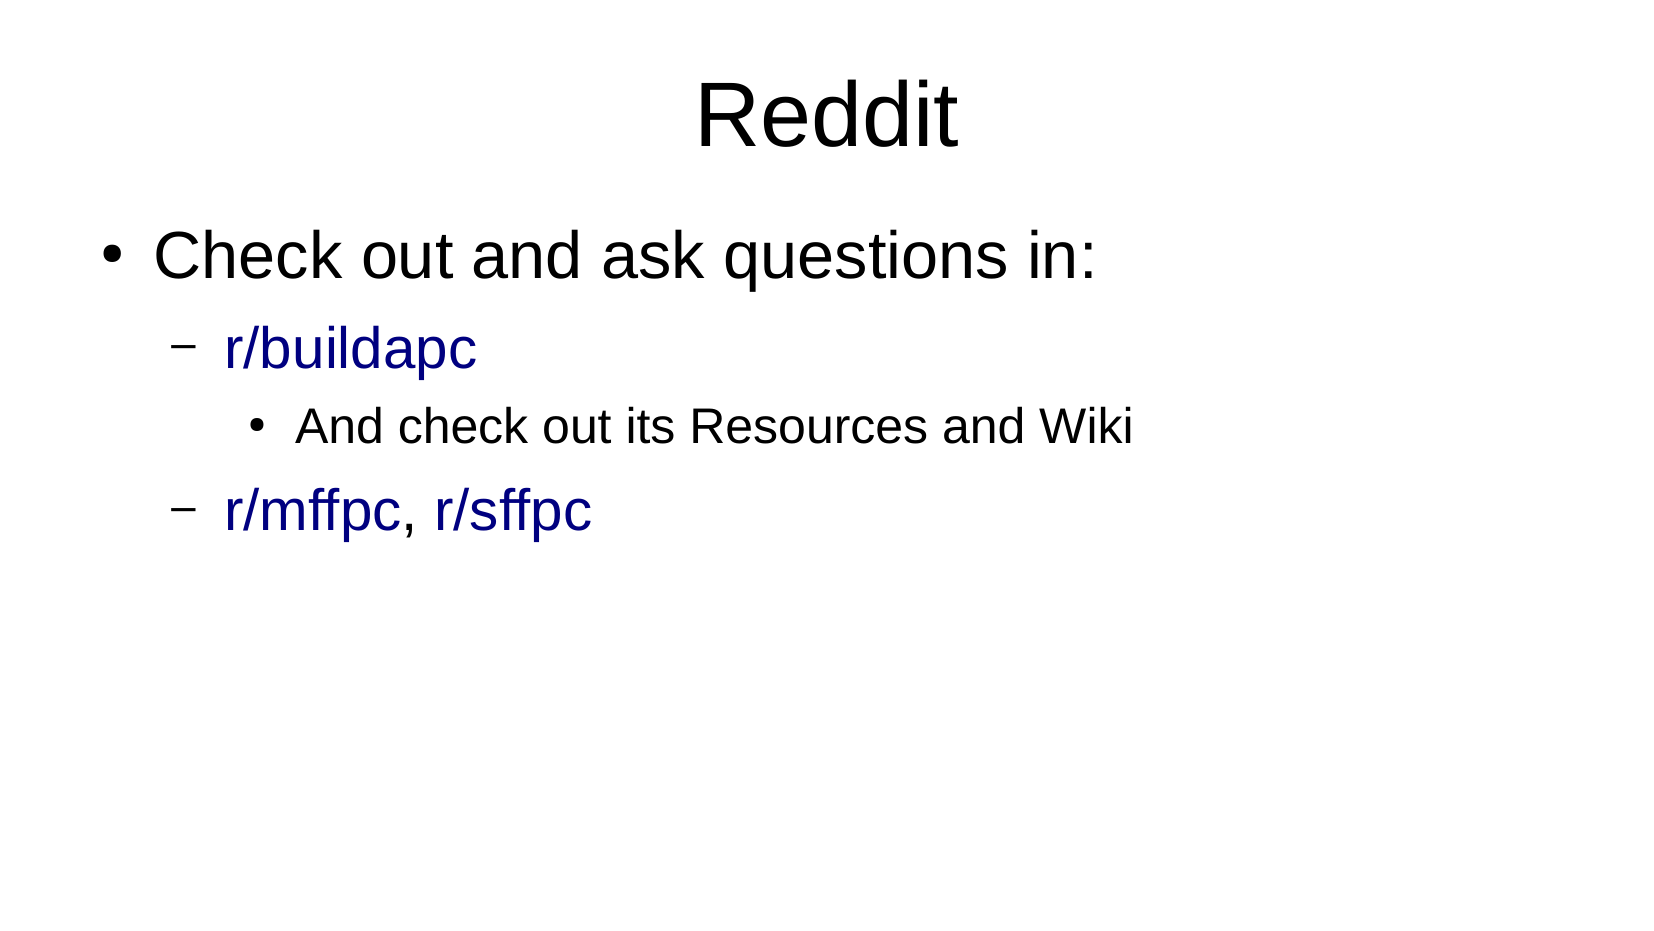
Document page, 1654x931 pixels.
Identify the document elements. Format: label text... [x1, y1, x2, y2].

list Check out and ask questions in: r/buildapc And check out its Resources and Wiki r/mffpc, r/sffpc [82, 217, 1571, 758]
title Reddit [82, 37, 1571, 193]
